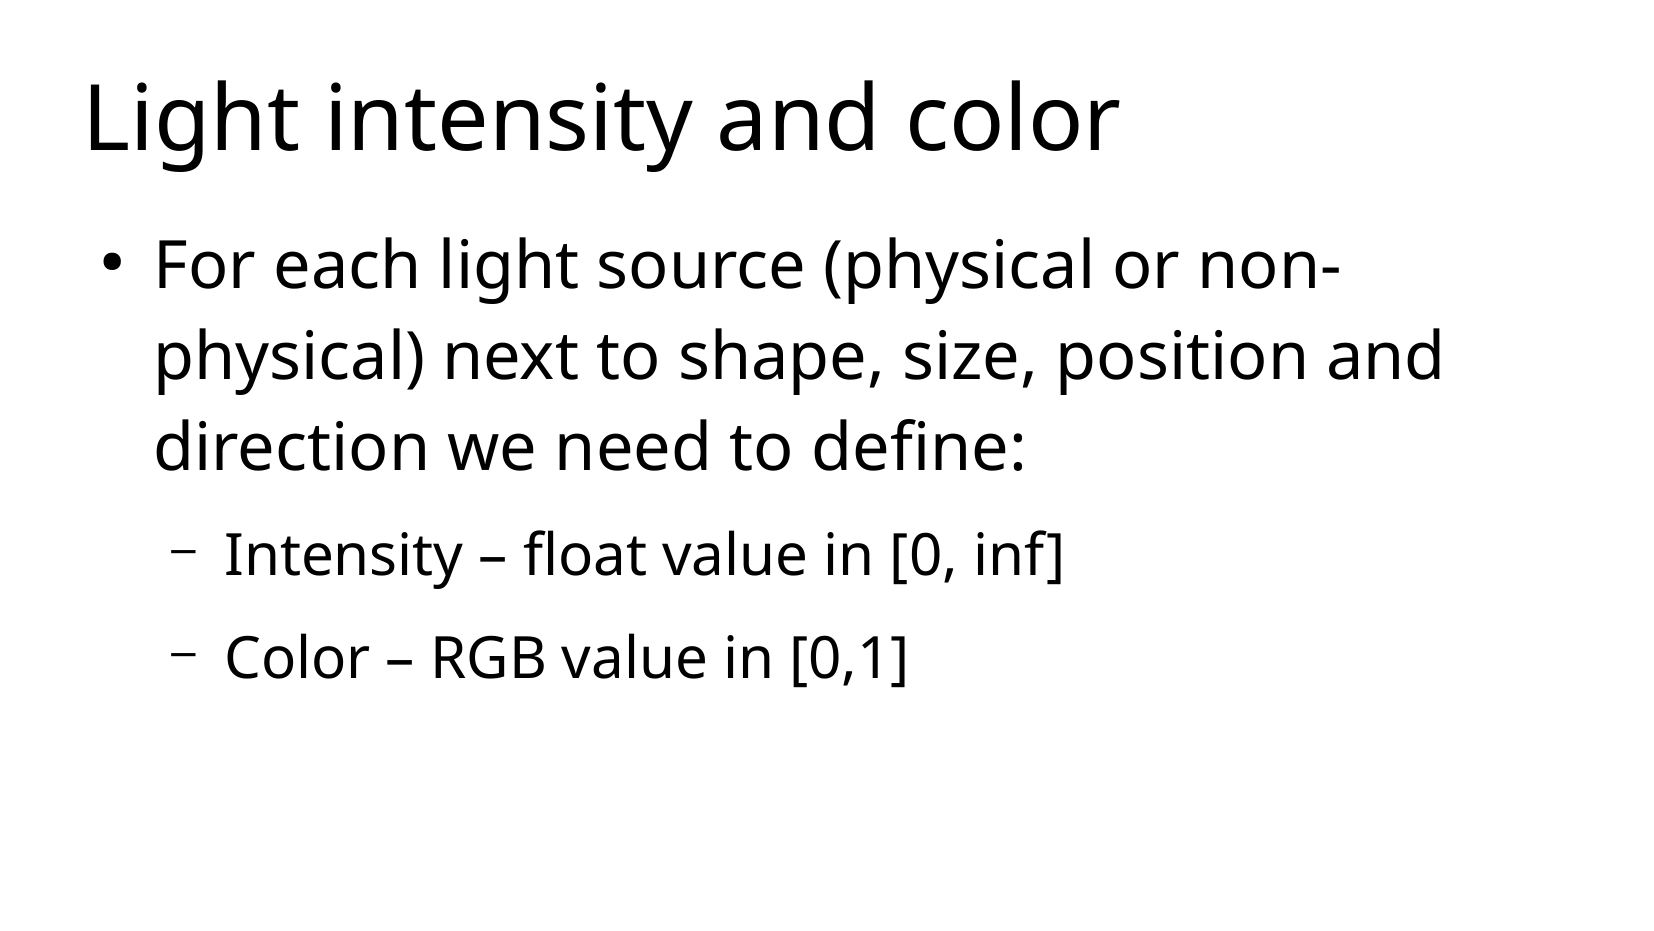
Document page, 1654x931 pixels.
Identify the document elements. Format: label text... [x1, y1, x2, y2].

title Light intensity and color [82, 37, 1571, 193]
list For each light source (physical or non-physical) next to shape, size, position and direction we need to define: Intensity – float value in [0, inf] Color – RGB value in [0,1] [82, 217, 1571, 758]
